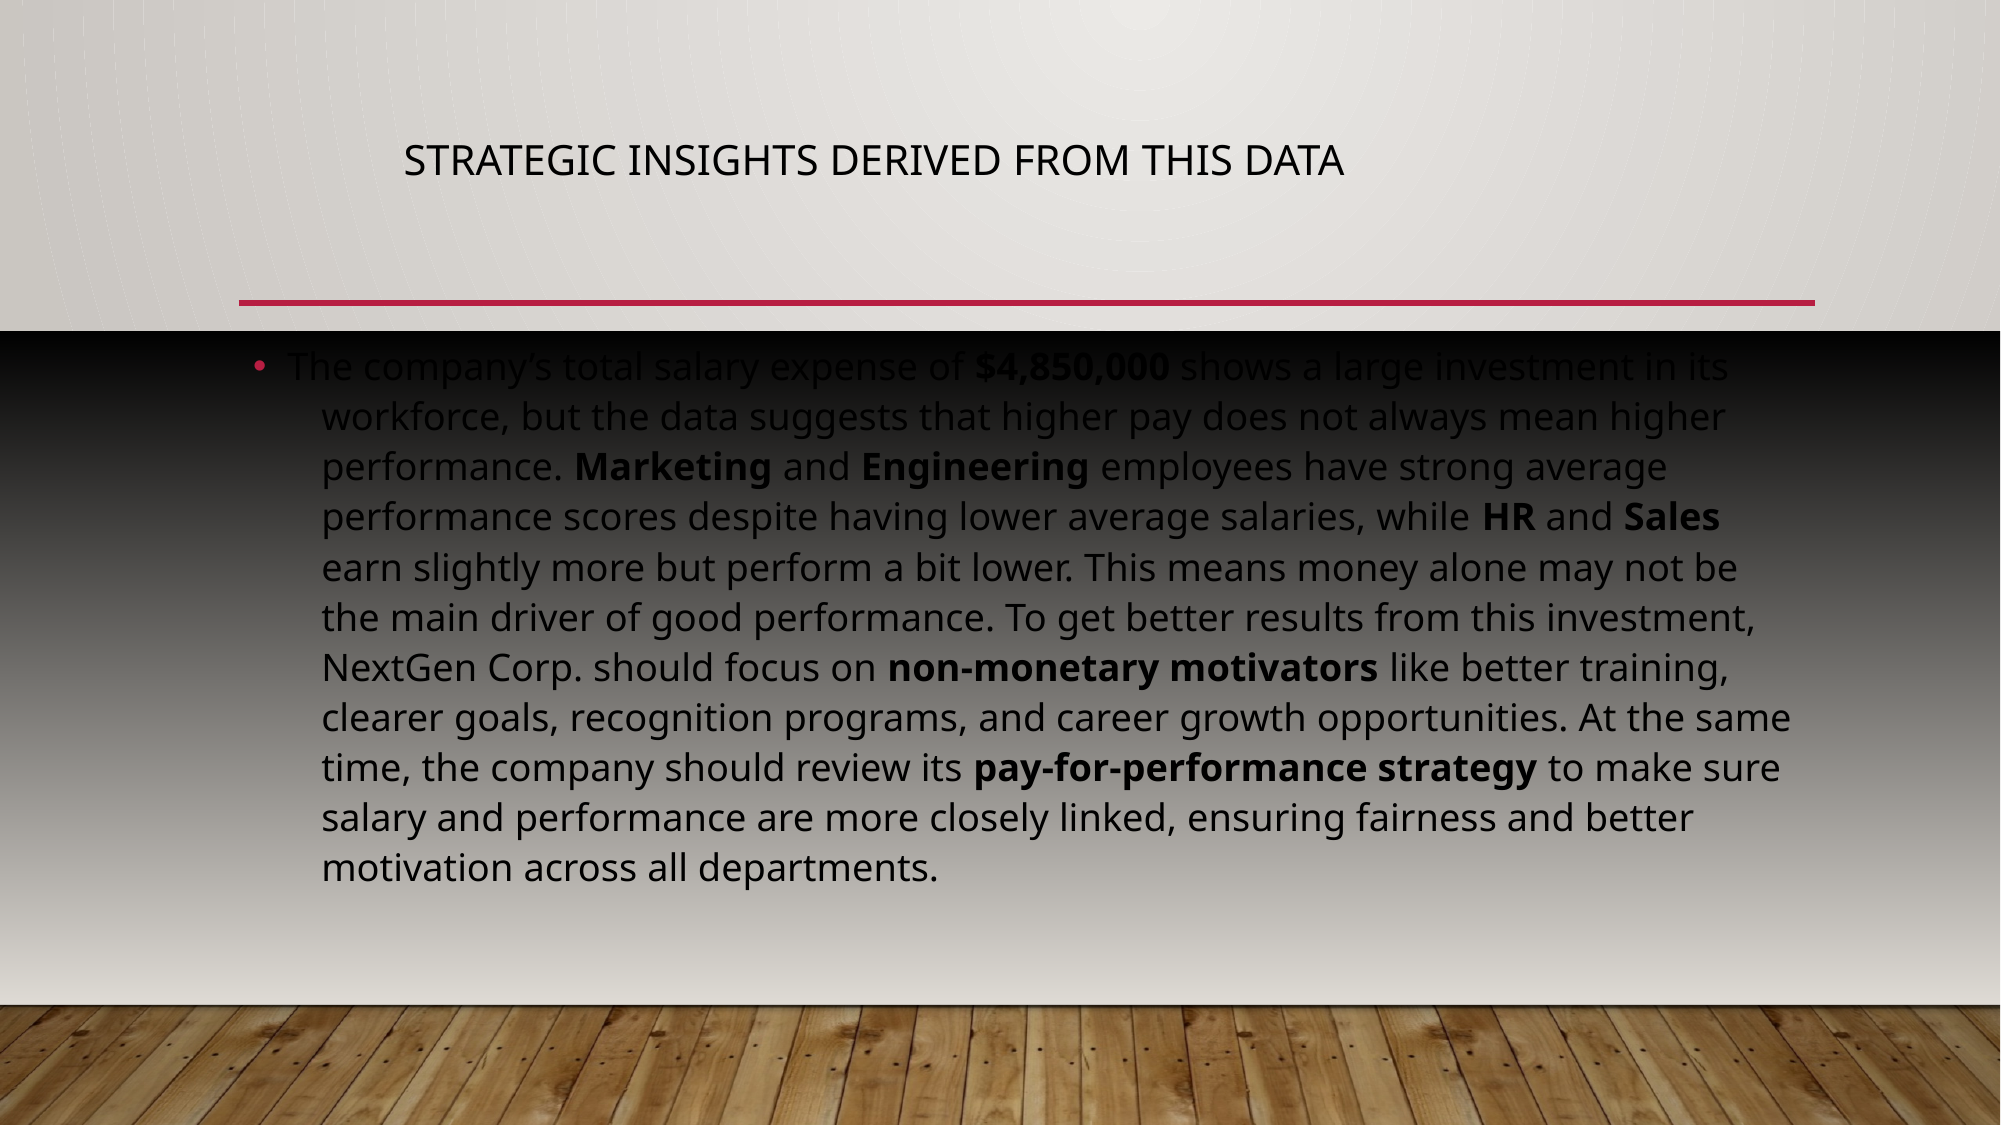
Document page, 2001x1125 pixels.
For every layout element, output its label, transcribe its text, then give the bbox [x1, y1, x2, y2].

title Strategic insights derived from tHIS data [238, 131, 1814, 305]
list The company’s total salary expense of $4,850,000 shows a large investment in its workforce, but the data suggests that higher pay does not always mean higher performance. Marketing and Engineering employees have strong average performance scores despite having lower average salaries, while HR and Sales earn slightly more but perform a bit lower. This means money alone may not be the main driver of good performance. To get better results from this investment, NextGen Corp. should focus on non-monetary motivators like better training, clearer goals, recognition programs, and career growth opportunities. At the same time, the company should review its pay-for-performance strategy to make sure salary and performance are more closely linked, ensuring fairness and better motivation across all departments. [238, 330, 1814, 897]
